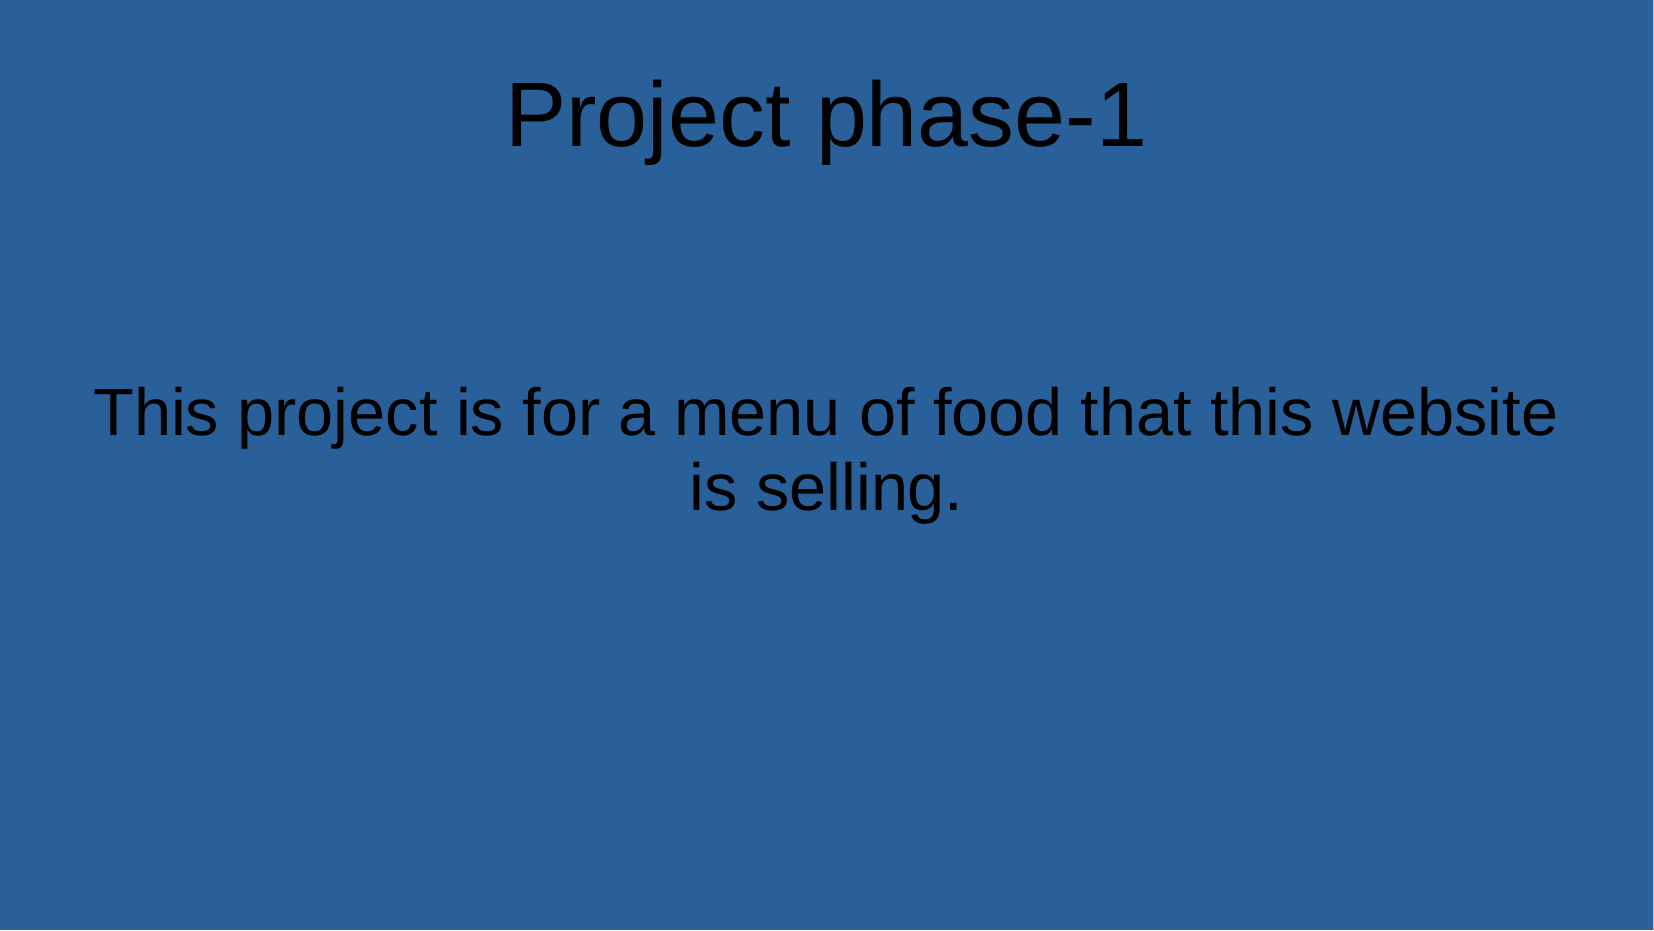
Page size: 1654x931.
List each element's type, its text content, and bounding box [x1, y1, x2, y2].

title Project phase-1 [82, 37, 1571, 193]
subtitle This project is for a menu of food that this website is selling. [82, 217, 1571, 758]
